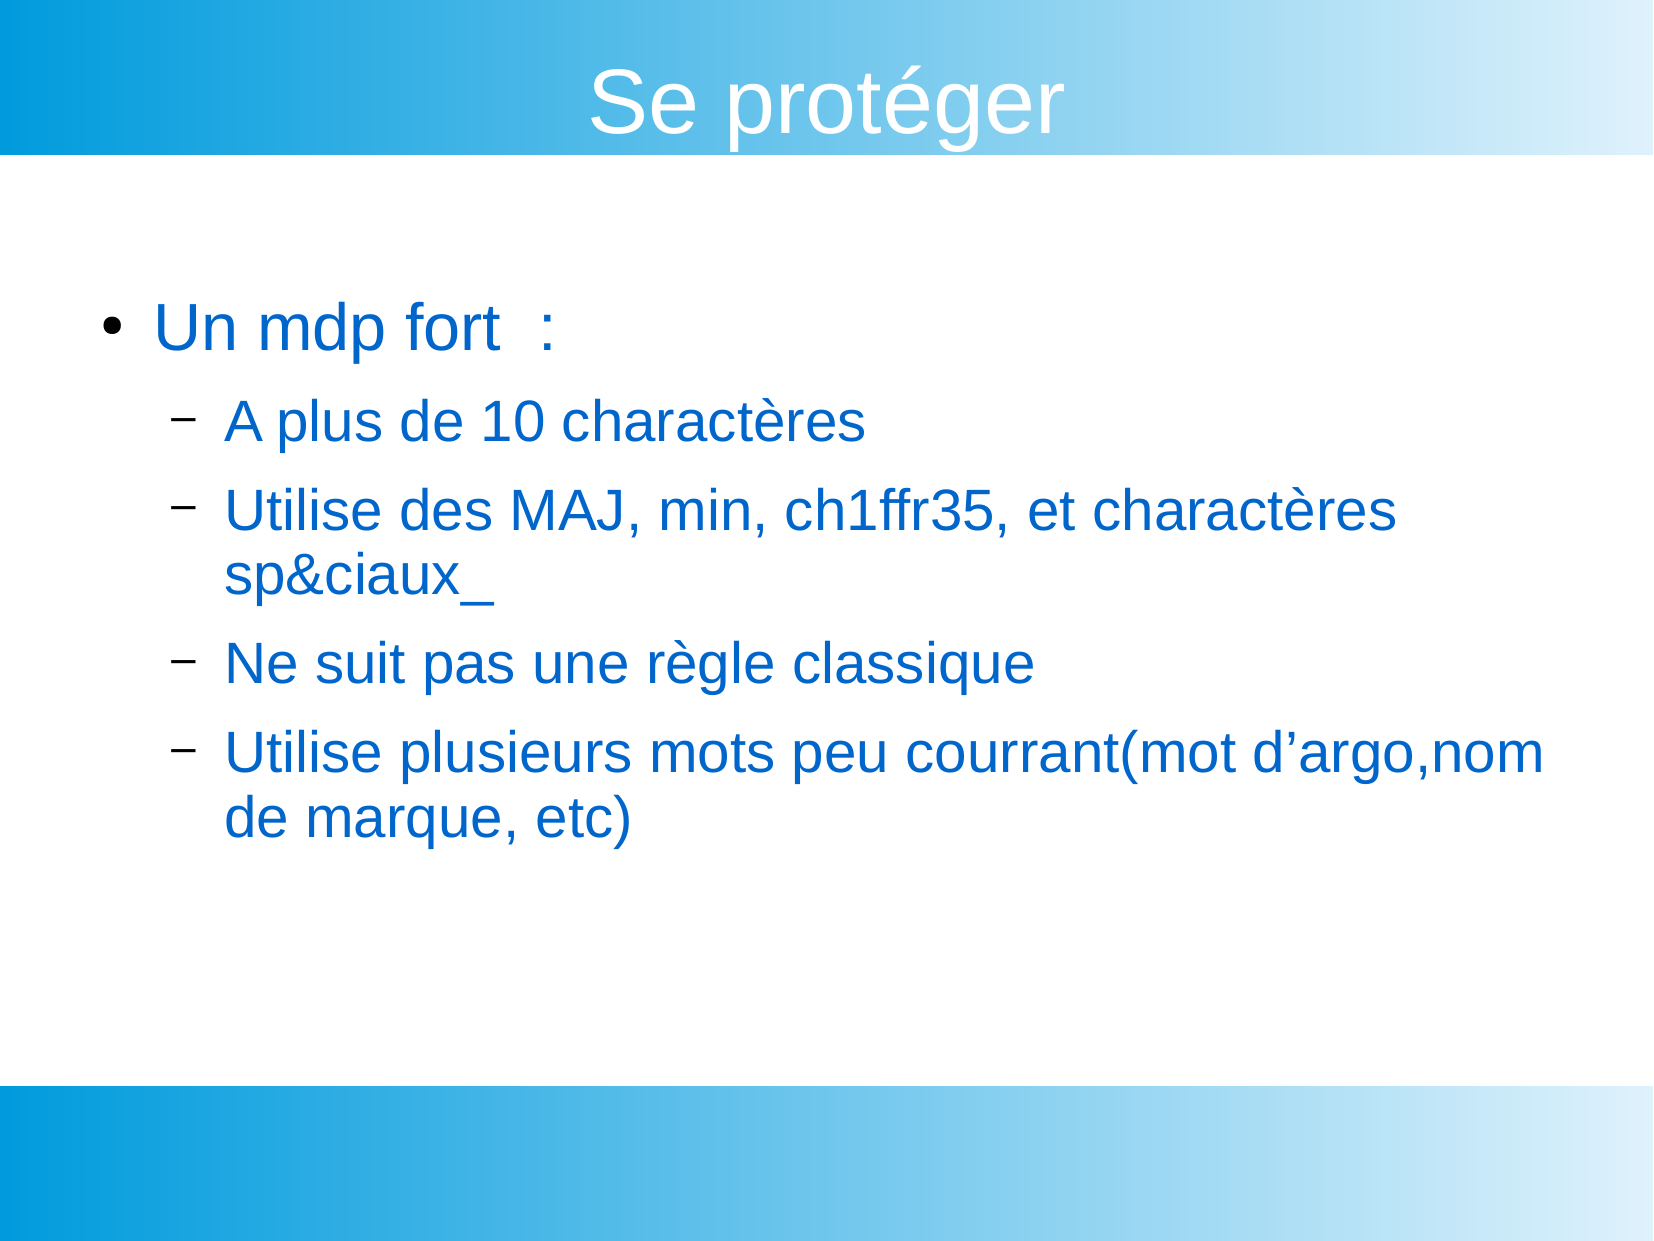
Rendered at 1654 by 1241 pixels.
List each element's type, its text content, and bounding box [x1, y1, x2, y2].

list Un mdp fort : A plus de 10 charactères Utilise des MAJ, min, ch1ffr35, et charactères sp&ciaux_ Ne suit pas une règle classique Utilise plusieurs mots peu courrant(mot d’argo,nom de marque, etc) [82, 290, 1571, 1010]
title Se protéger [82, 49, 1571, 155]
